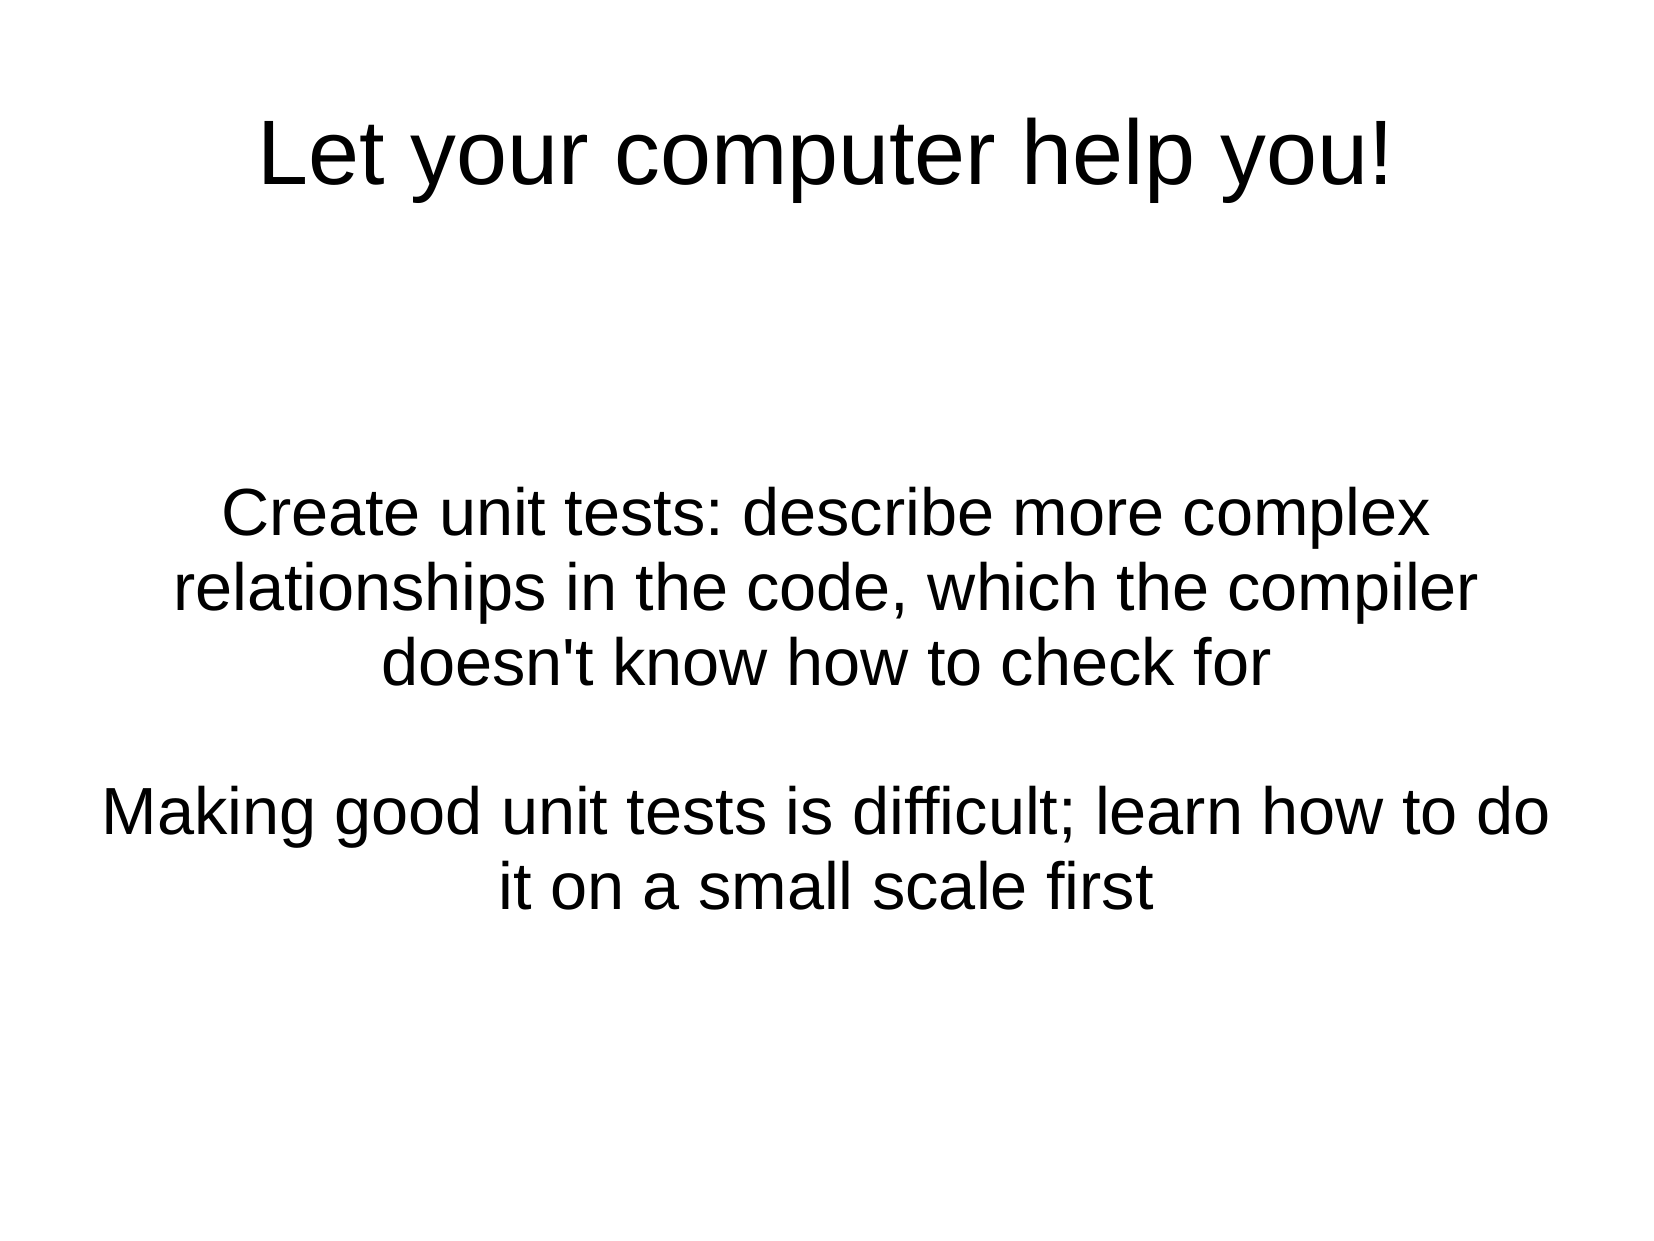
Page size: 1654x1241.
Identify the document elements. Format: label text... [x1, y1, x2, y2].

title Let your computer help you! [82, 56, 1571, 250]
subtitle Create unit tests: describe more complex relationships in the code, which the compiler doesn't know how to check for Making good unit tests is difficult; learn how to do it on a small scale first [82, 297, 1571, 1102]
